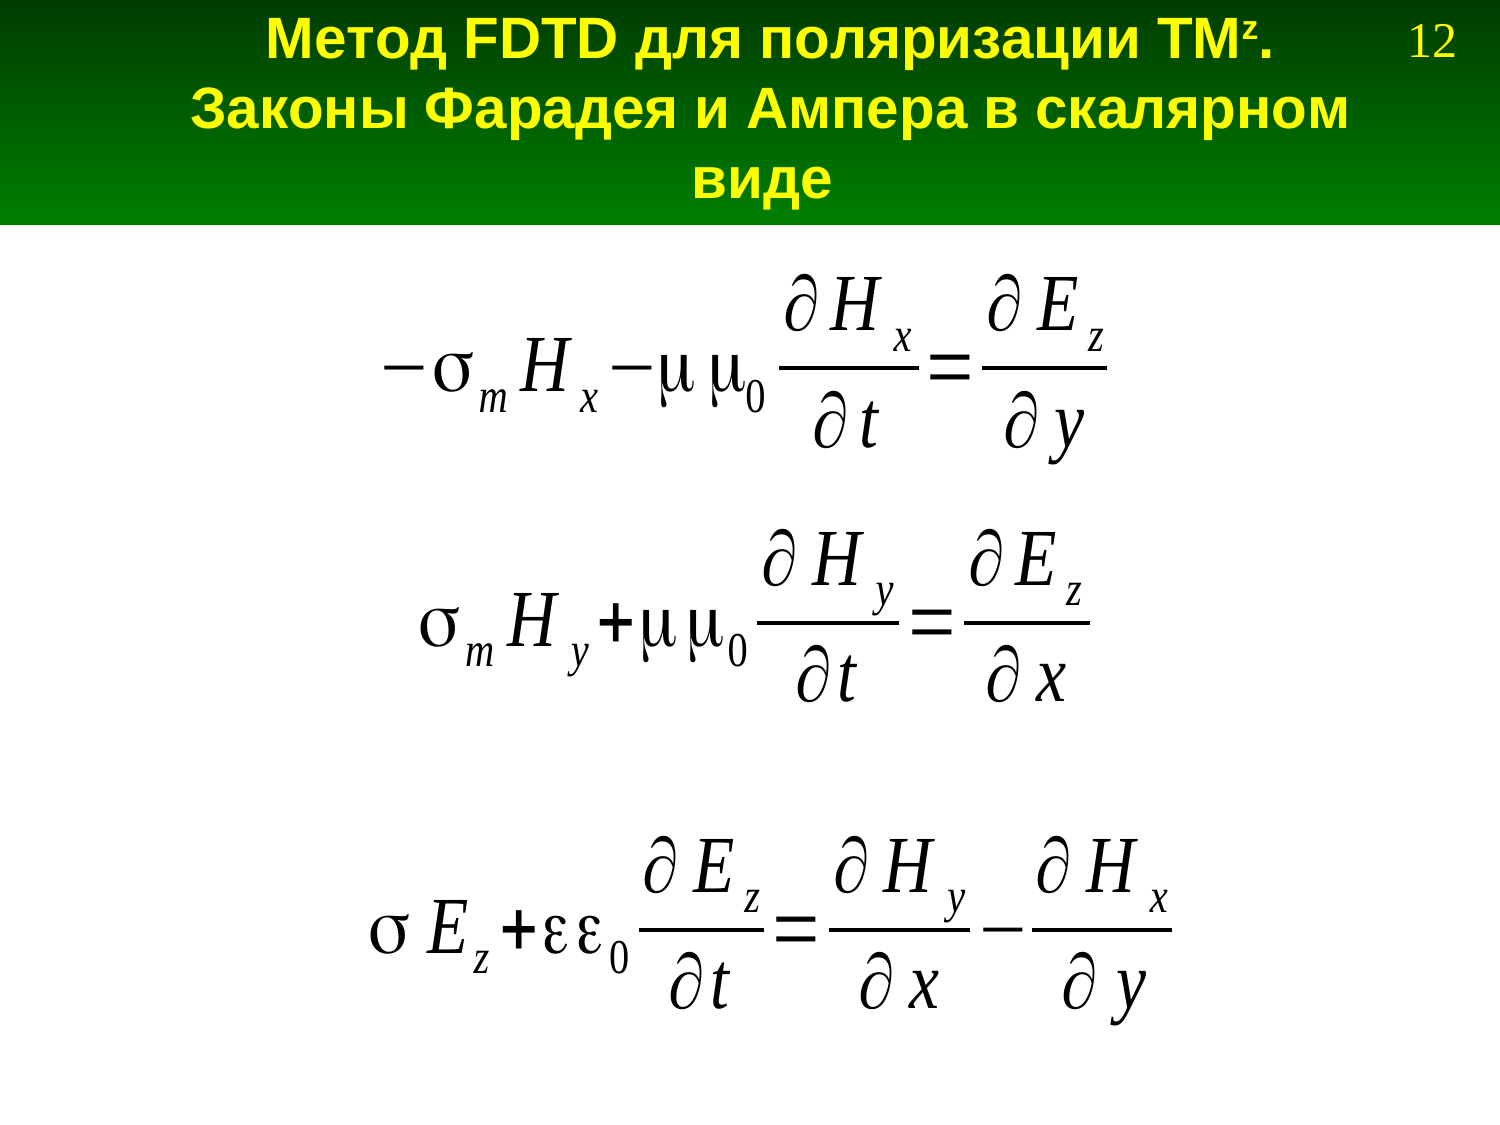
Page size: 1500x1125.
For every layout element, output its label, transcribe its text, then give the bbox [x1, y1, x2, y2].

title Метод FDTD для поляризации TMz. Законы Фарадея и Ампера в скалярном виде [100, 0, 1441, 219]
chart [360, 259, 1128, 467]
chart [401, 514, 1108, 721]
chart [351, 821, 1193, 1028]
